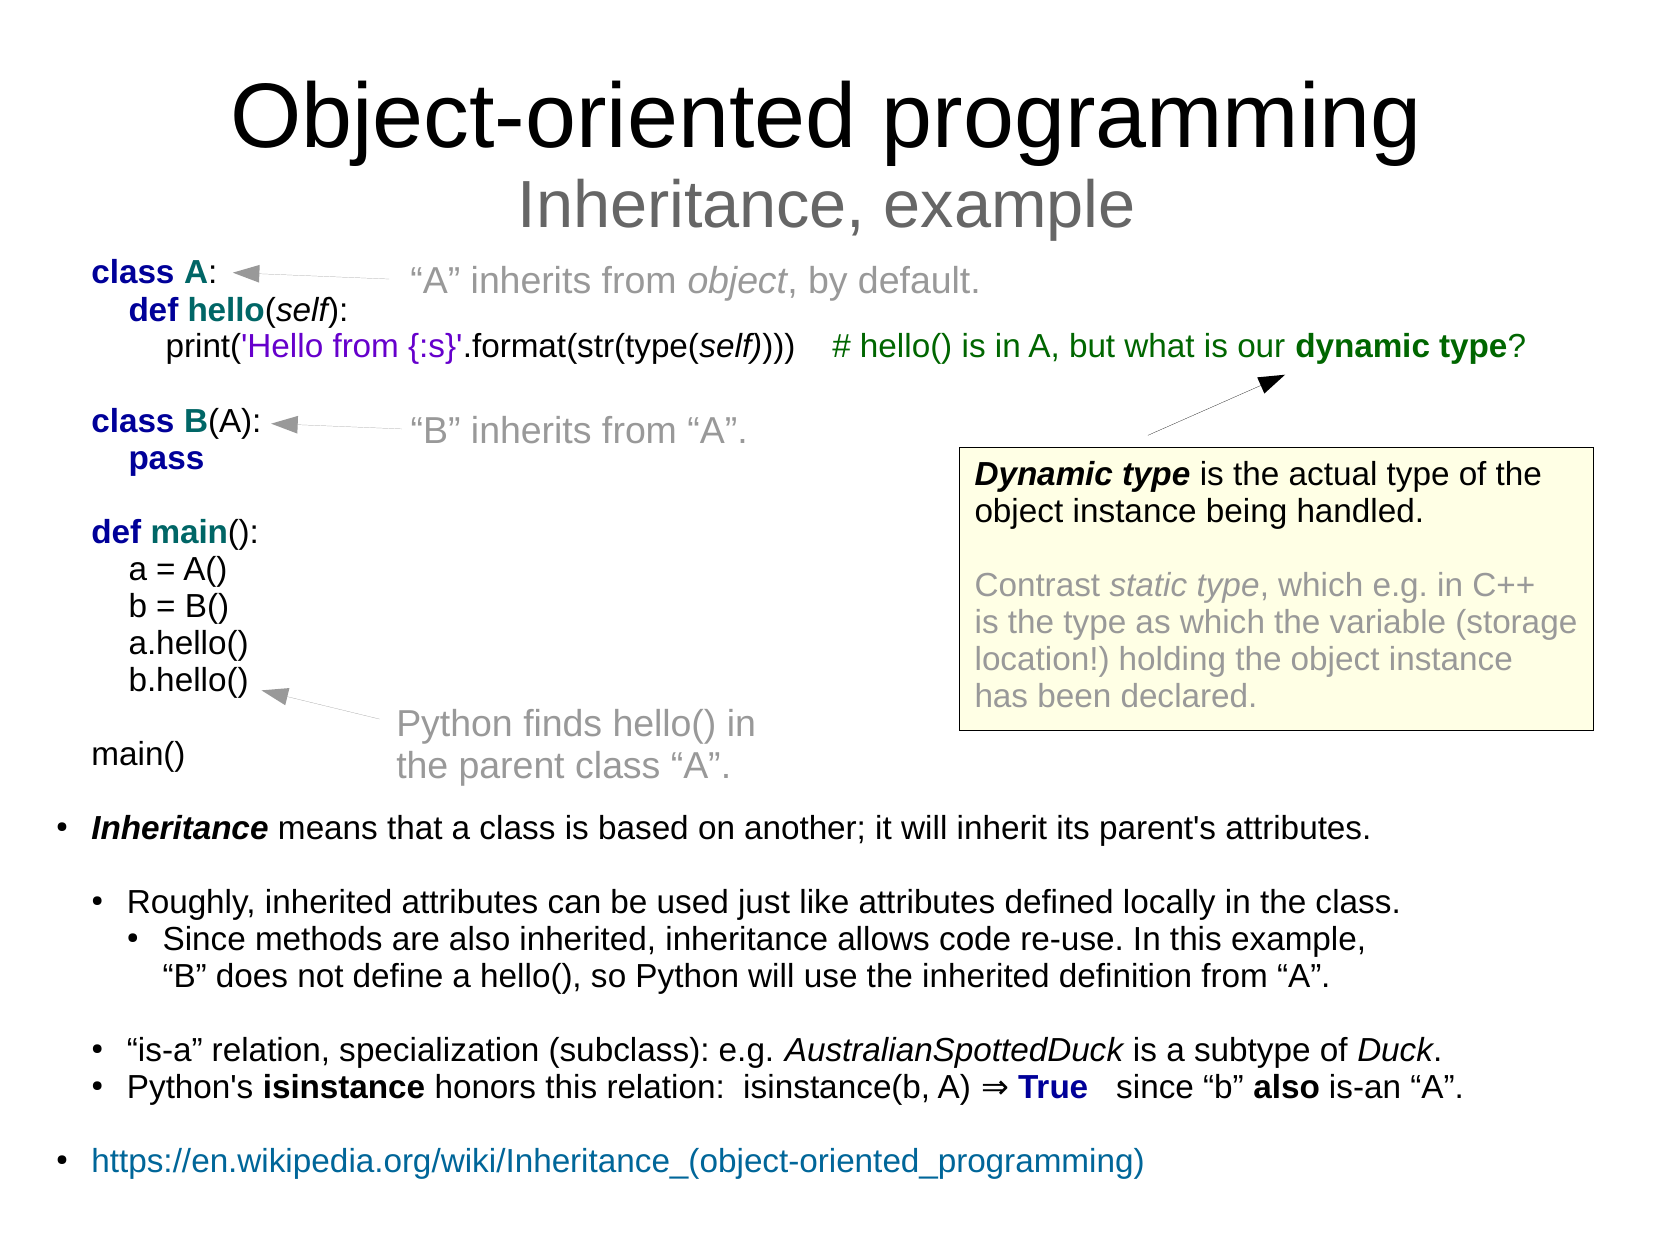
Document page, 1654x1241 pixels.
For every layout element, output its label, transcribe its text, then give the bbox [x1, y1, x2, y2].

title Object-oriented programming Inheritance, example [82, 49, 1571, 246]
text_box Python finds hello() in the parent class “A”. [381, 694, 771, 794]
text_box class A: def hello(self): print('Hello from {:s}'.format(str(type(self)))) # hello() is in A, but what is our dynamic type? class B(A): pass def main(): a = A() b = B() a.hello() b.hello() main() Inheritance means that a class is based on another; it will inherit its parent's attributes. Roughly, inherited attributes can be used just like attributes defined locally in the class. Since methods are also inherited, inheritance allows code re-use. In this example, “B” does not define a hello(), so Python will use the inherited definition from “A”. “is-a” relation, specialization (subclass): e.g. AustralianSpottedDuck is a subtype of Duck. Python's isinstance honors this relation: isinstance(b, A) ⇒ True since “b” also is-an “A”. https://en.wikipedia.org/wiki/Inheritance_(object-oriented_programming) [41, 246, 1625, 1199]
text_box “B” inherits from “A”. [395, 401, 763, 459]
text_box Dynamic type is the actual type of the object instance being handled. Contrast static type, which e.g. in C++ is the type as which the variable (storage location!) holding the object instance has been declared. [959, 447, 1594, 726]
text_box “A” inherits from object, by default. [395, 251, 996, 309]
